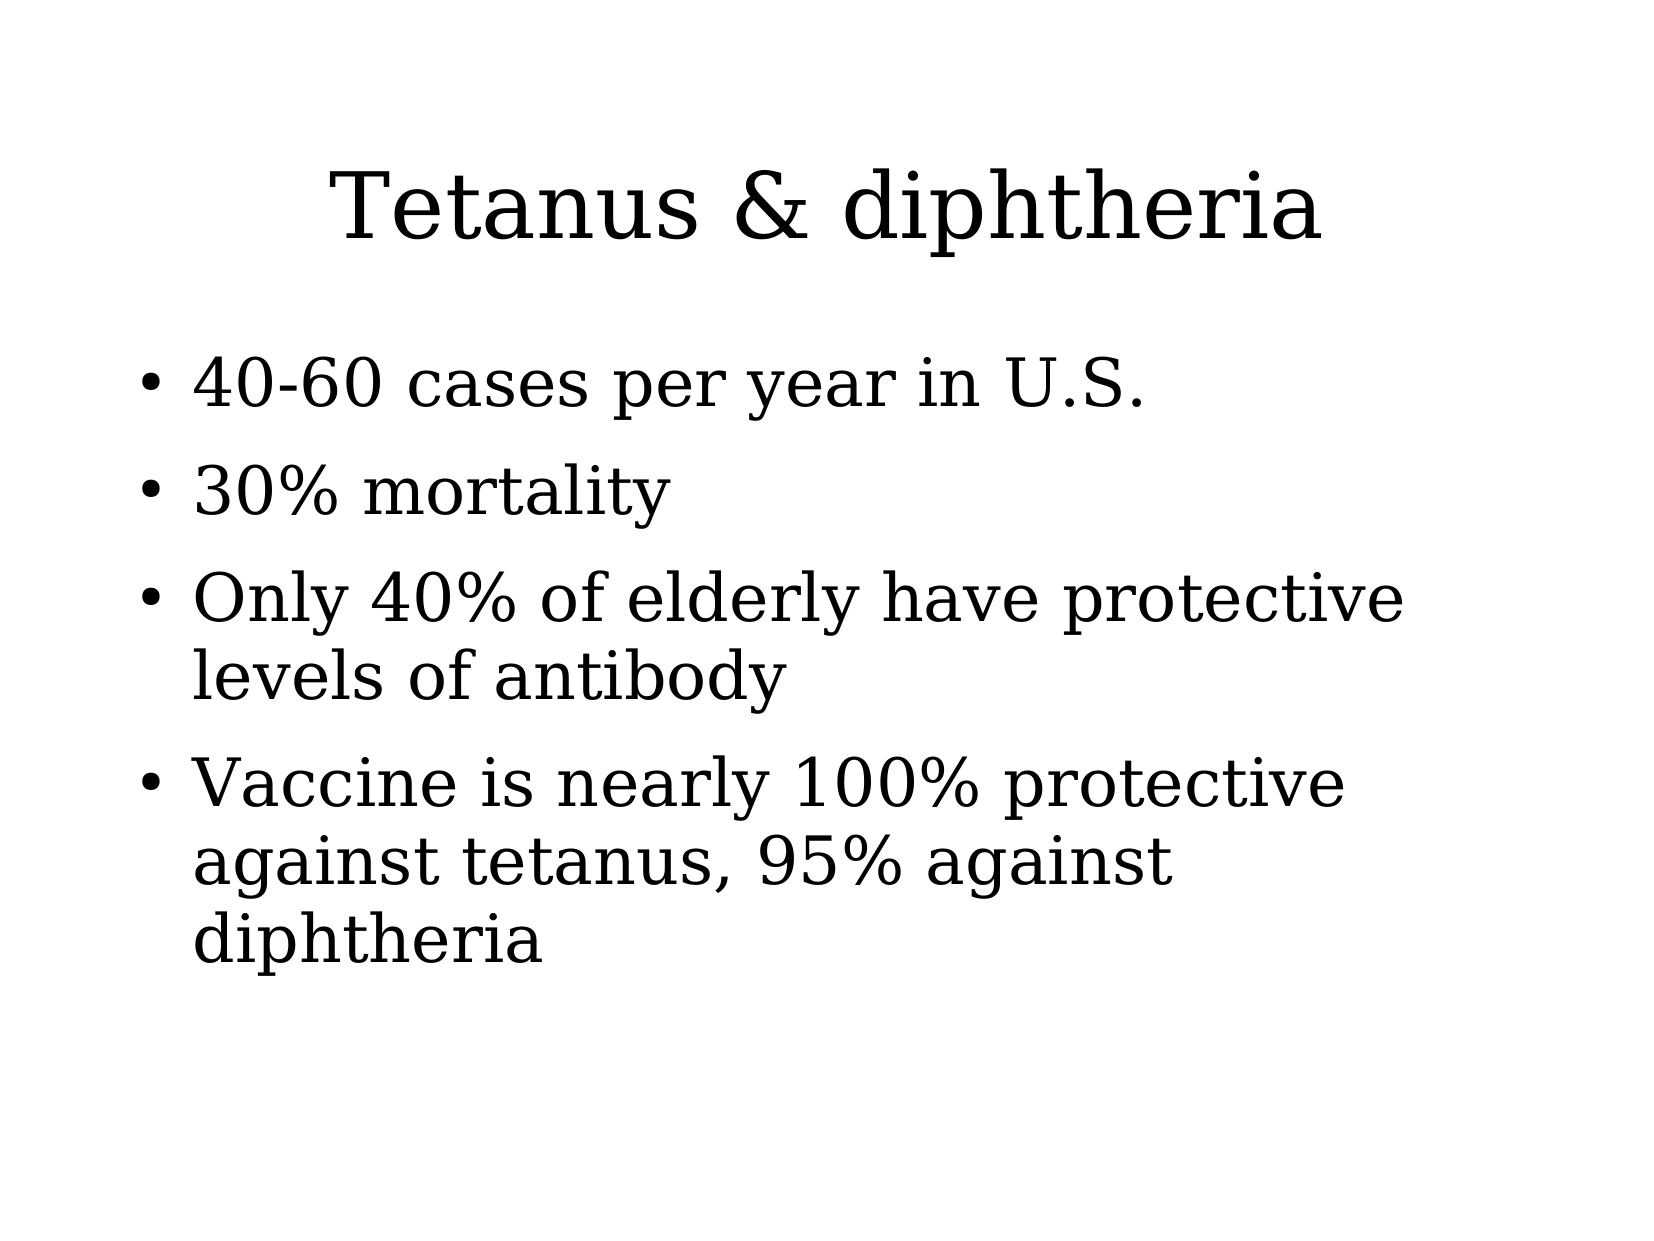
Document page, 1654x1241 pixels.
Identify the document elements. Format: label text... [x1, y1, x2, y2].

list 40-60 cases per year in U.S. 30% mortality Only 40% of elderly have protective levels of antibody Vaccine is nearly 100% protective against tetanus, 95% against diphtheria [121, 344, 1534, 1127]
title Tetanus & diphtheria [121, 102, 1534, 311]
